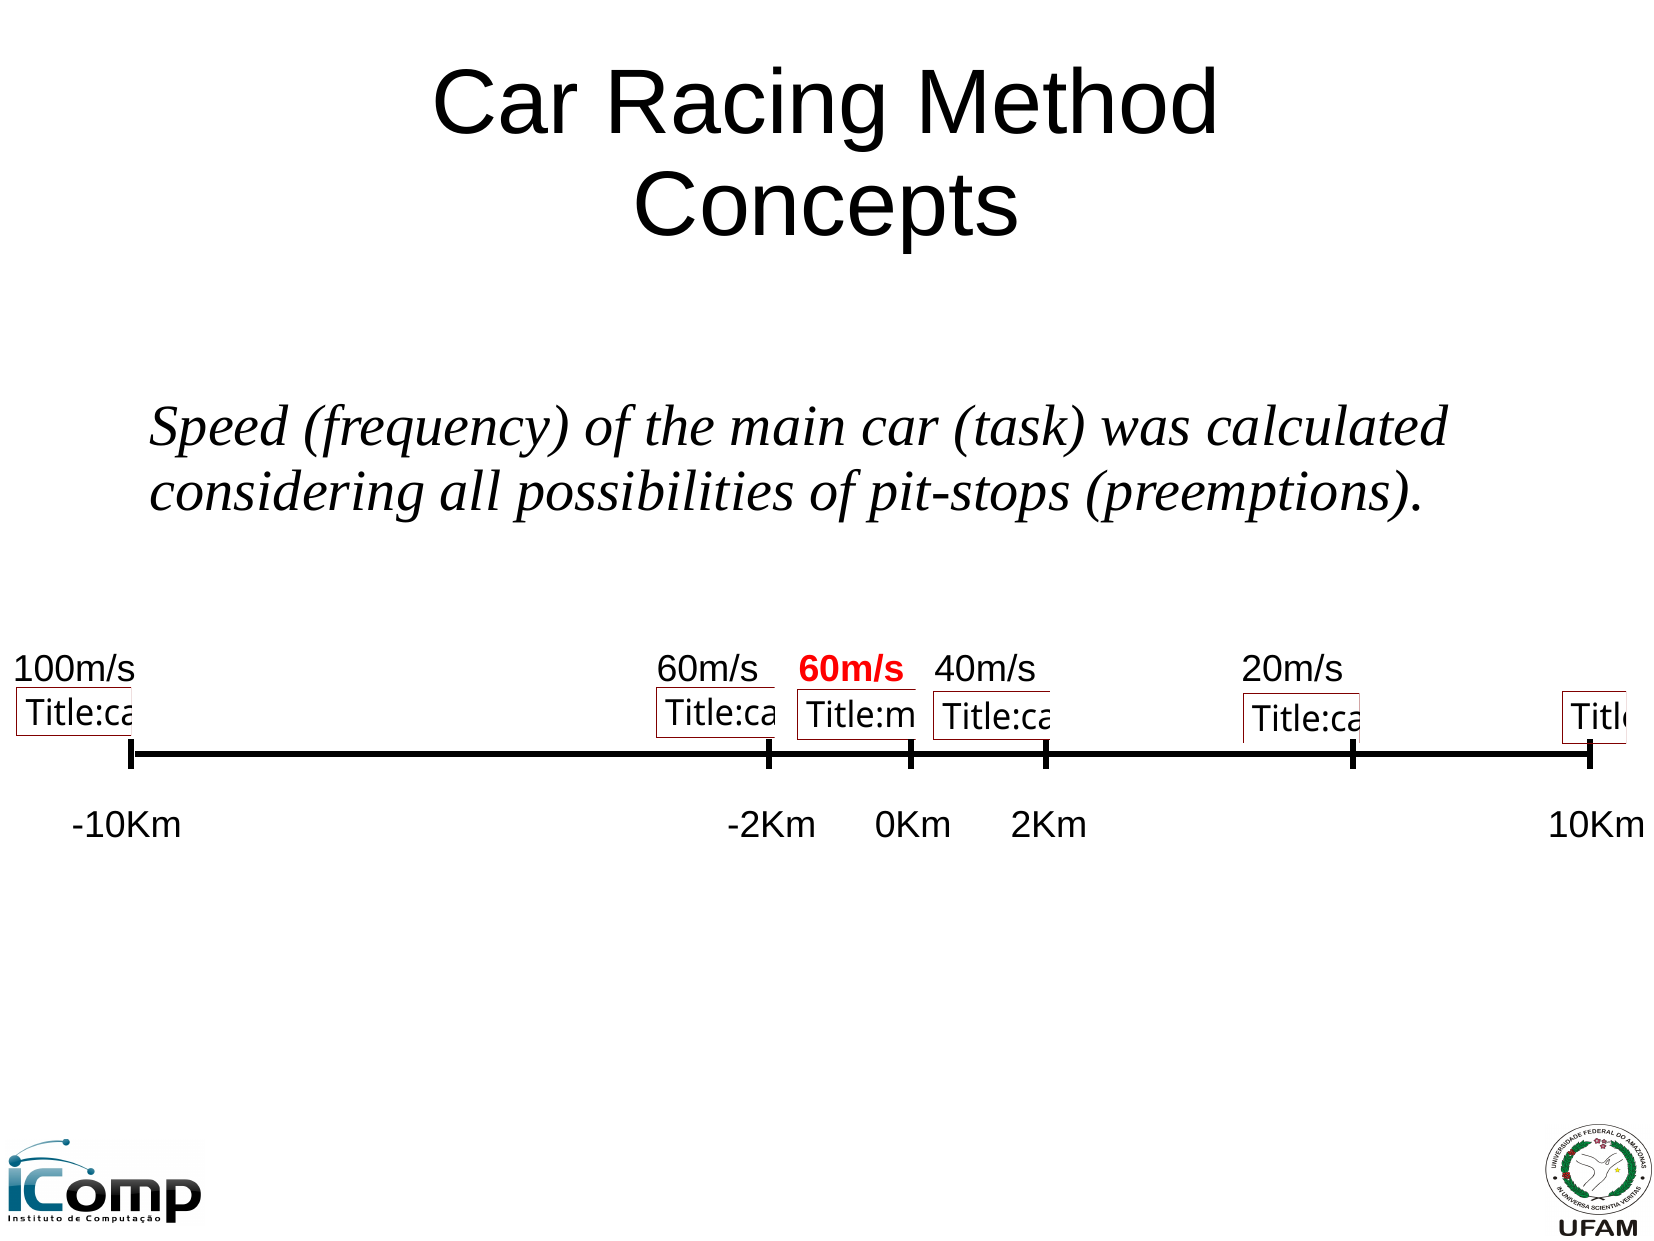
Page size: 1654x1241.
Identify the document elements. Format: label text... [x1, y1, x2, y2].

text_box Speed (frequency) of the main car (task) was calculated considering all possibilities of pit-stops (preemptions). [135, 386, 1479, 531]
text_box 40m/s [920, 640, 1052, 697]
title Car Racing Method Concepts [82, 49, 1571, 257]
text_box 60m/s [641, 640, 774, 697]
picture [794, 697, 916, 740]
text_box 20m/s [1226, 640, 1359, 697]
picture [1545, 1124, 1652, 1236]
picture [931, 697, 1051, 740]
text_box 0Km [860, 796, 967, 854]
picture [653, 685, 775, 738]
text_box 60m/s [783, 640, 920, 697]
picture [1240, 690, 1360, 743]
text_box -2Km [712, 796, 832, 854]
picture [5, 1139, 205, 1226]
picture [1559, 689, 1627, 744]
text_box 10Km [1533, 796, 1654, 854]
text_box 100m/s [0, 640, 151, 697]
text_box 2Km [995, 796, 1103, 854]
picture [14, 697, 132, 736]
text_box -10Km [56, 796, 197, 854]
